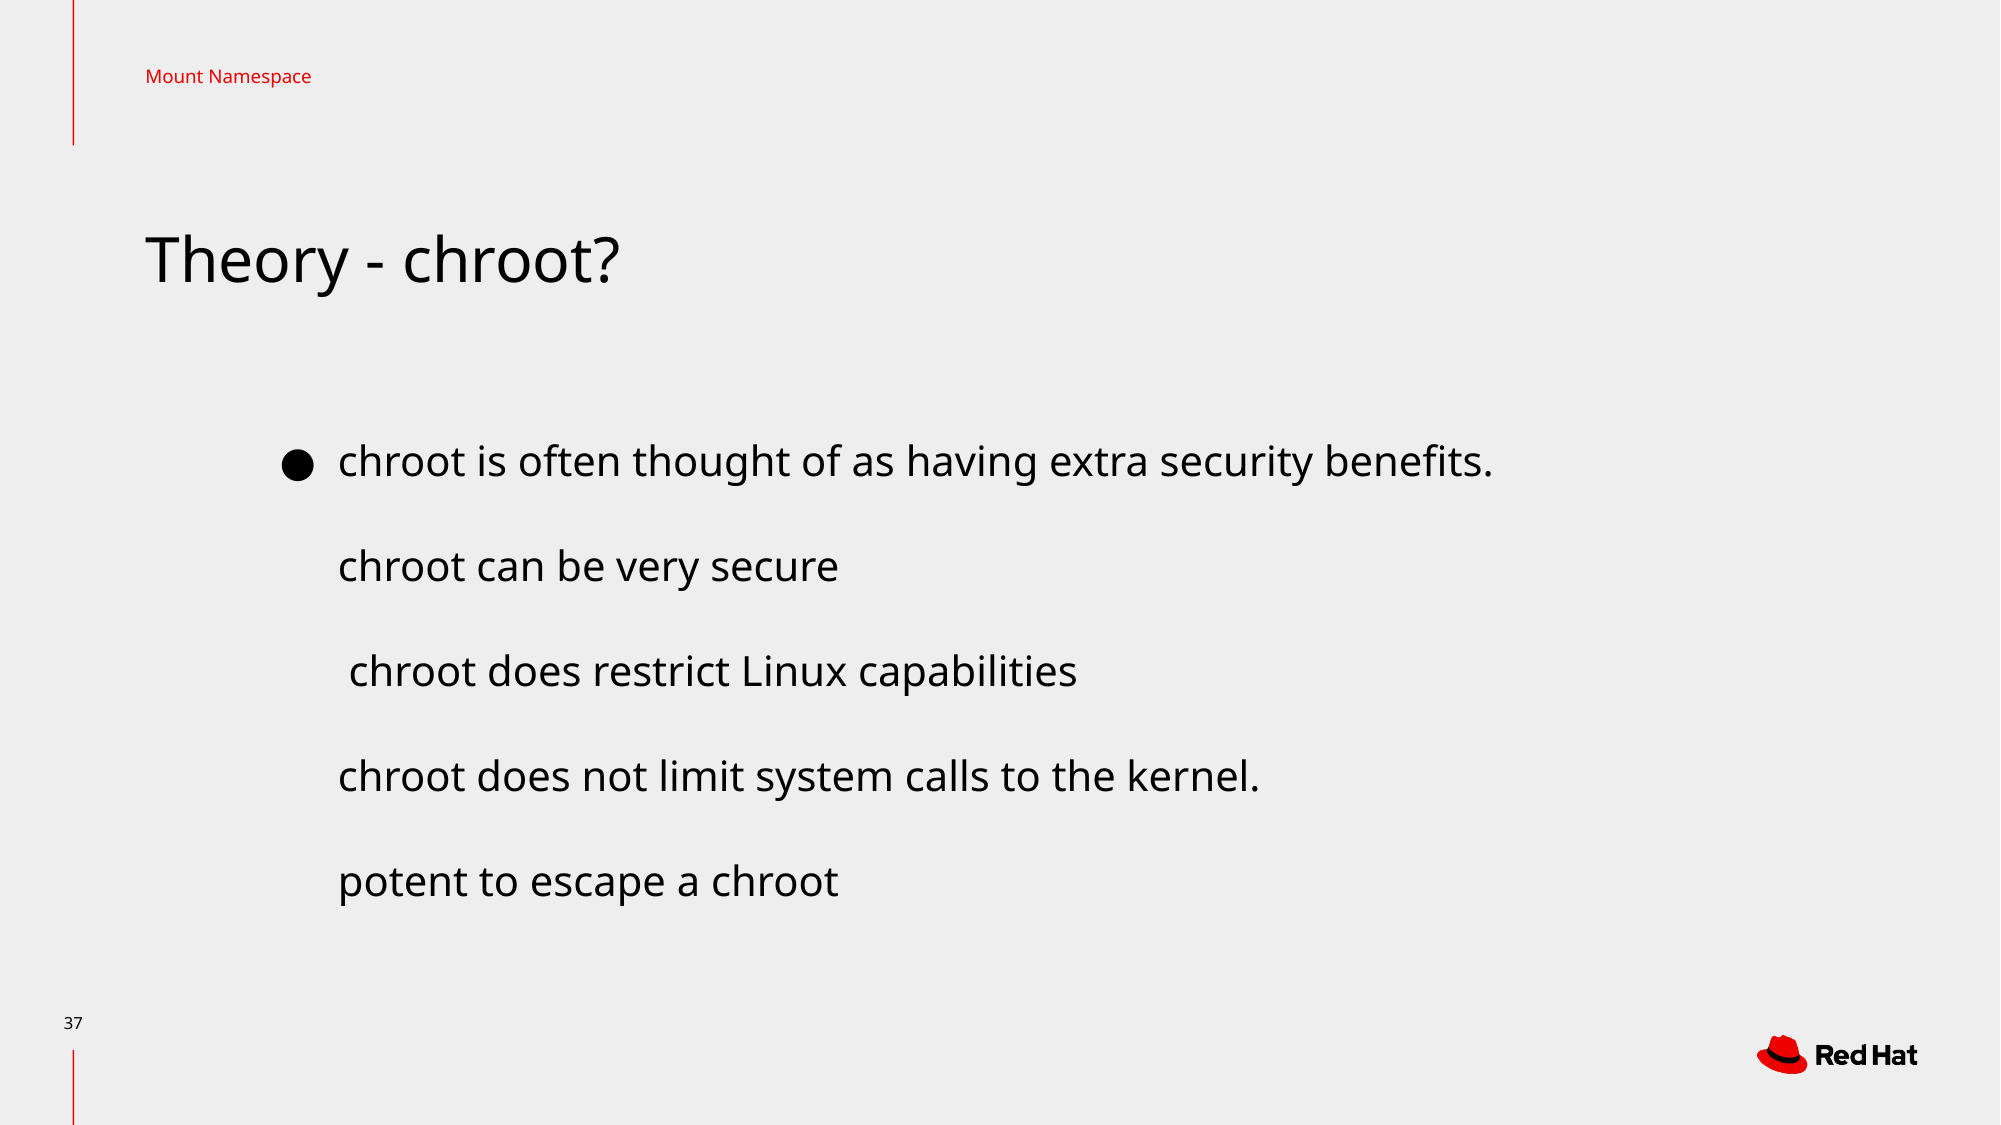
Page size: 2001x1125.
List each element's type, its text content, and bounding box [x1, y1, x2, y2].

subtitle Mount Namespace [73, 9, 919, 143]
picture [1757, 1035, 1918, 1074]
title Theory - chroot? [73, 193, 1713, 353]
title chroot is often thought of as having extra security benefits. chroot can be very secure chroot does restrict Linux capabilities chroot does not limit system calls to the kernel. potent to escape a chroot [262, 380, 1955, 992]
slide_number <number> [13, 1012, 134, 1036]
